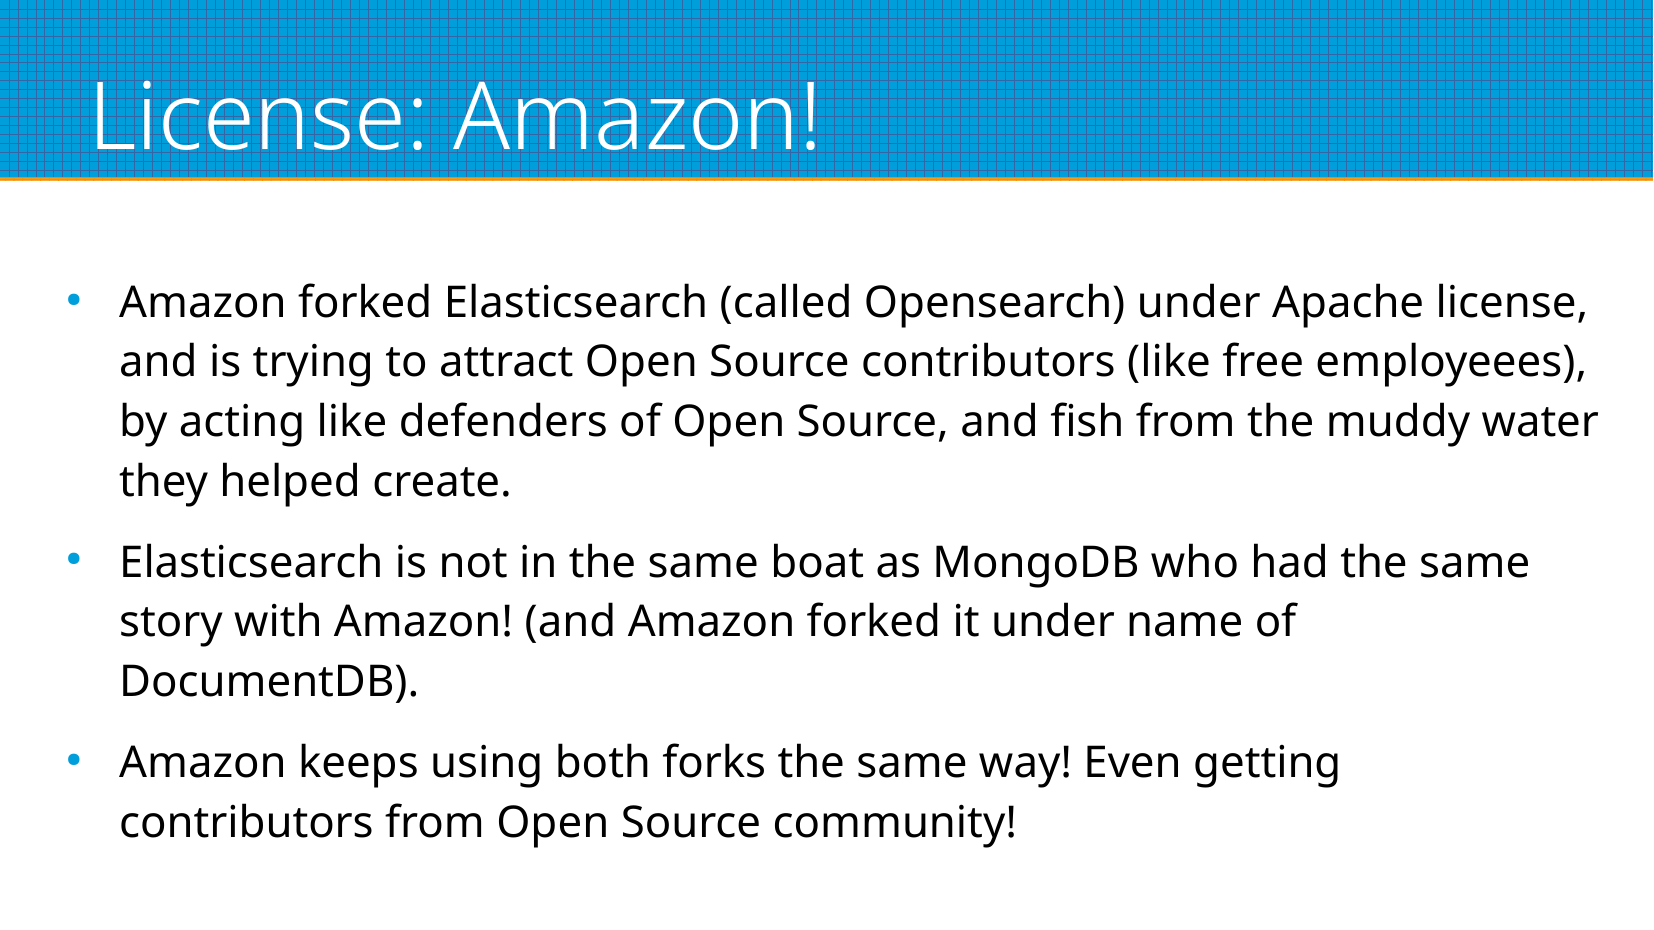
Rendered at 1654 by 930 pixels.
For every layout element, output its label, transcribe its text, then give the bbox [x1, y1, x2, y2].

list Amazon forked Elasticsearch (called Opensearch) under Apache license, and is trying to attract Open Source contributors (like free employeees), by acting like defenders of Open Source, and fish from the muddy water they helped create. Elasticsearch is not in the same boat as MongoDB who had the same story with Amazon! (and Amazon forked it under name of DocumentDB). Amazon keeps using both forks the same way! Even getting contributors from Open Source community! [48, 112, 1601, 875]
title License: Amazon! [88, 14, 1565, 112]
